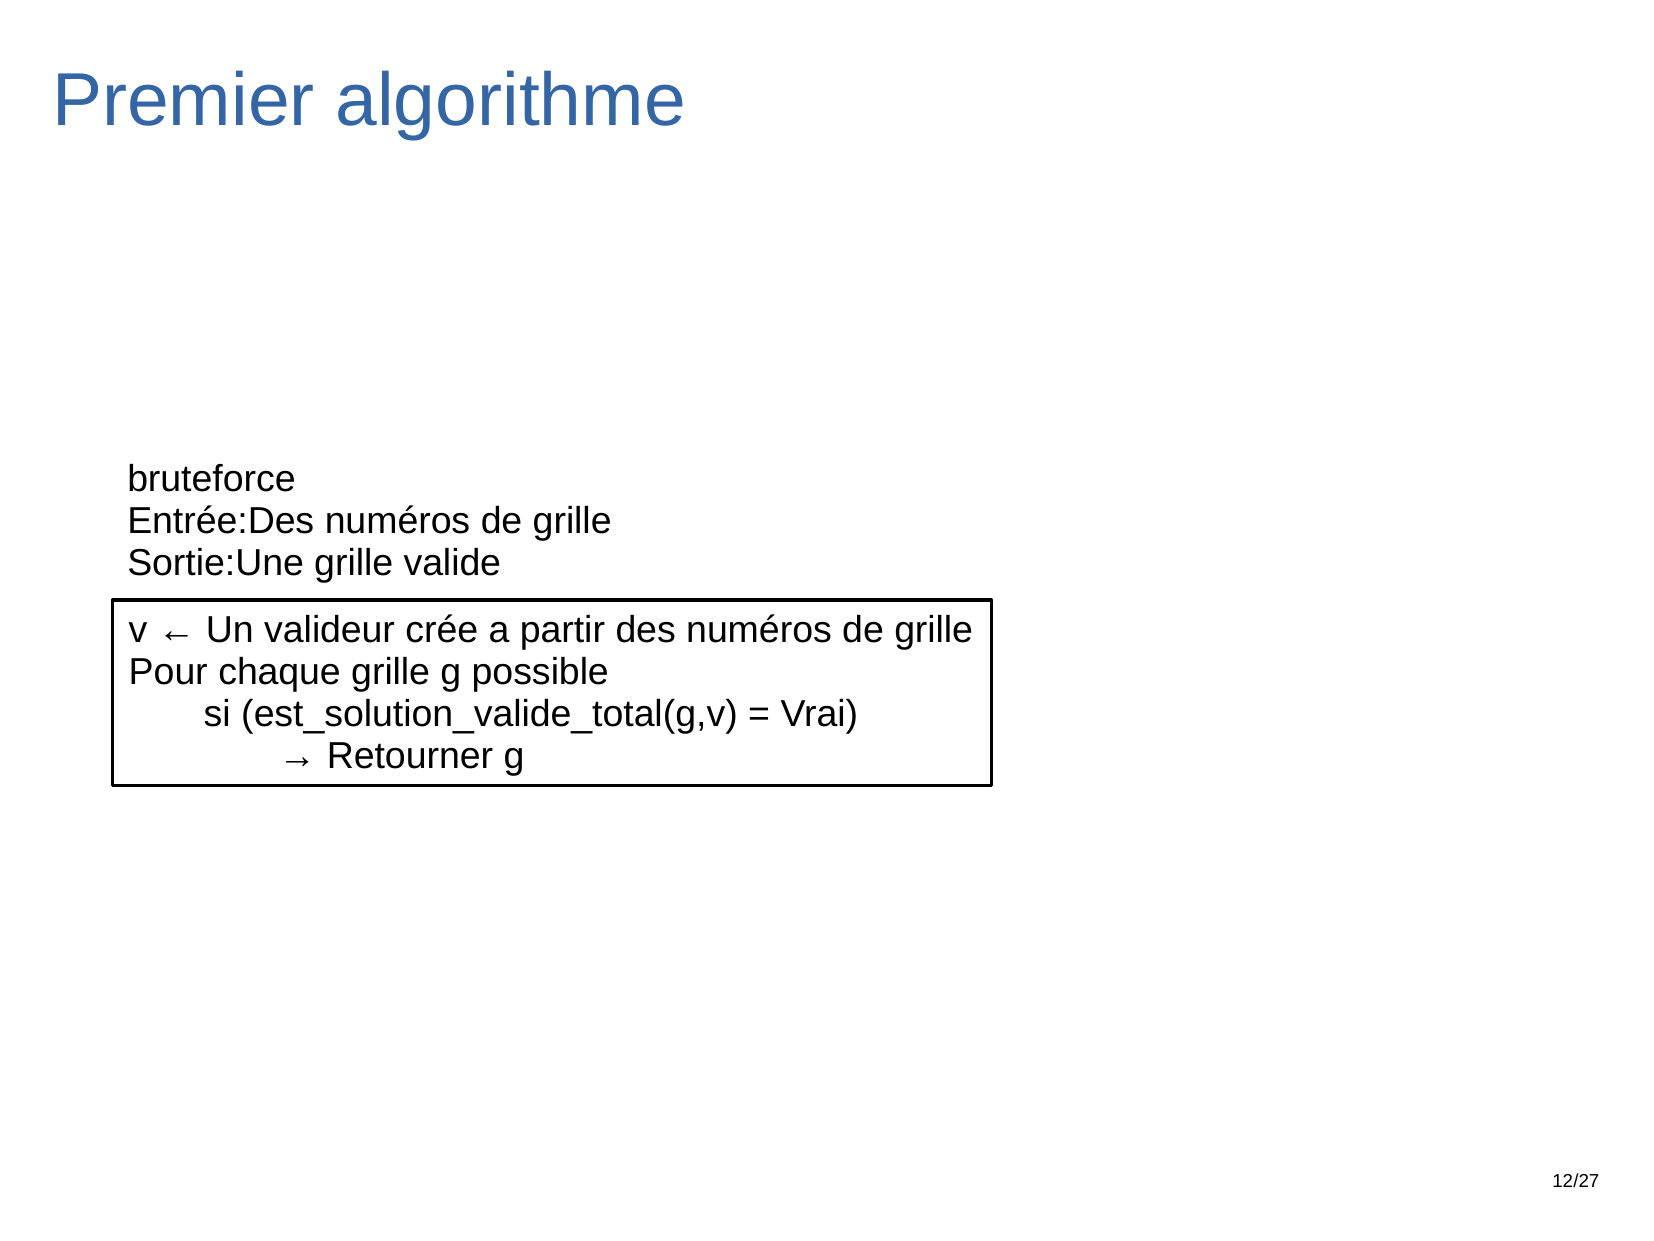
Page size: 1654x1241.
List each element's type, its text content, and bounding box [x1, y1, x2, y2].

text_box 12/27 [1537, 1162, 1614, 1199]
text_box v ← Un valideur crée a partir des numéros de grille Pour chaque grille g possible si (est_solution_valide_total(g,v) = Vrai) → Retourner g [112, 600, 992, 786]
text_box bruteforce Entrée:Des numéros de grille Sortie:Une grille valide [112, 450, 628, 591]
text_box Premier algorithme [37, 50, 863, 151]
